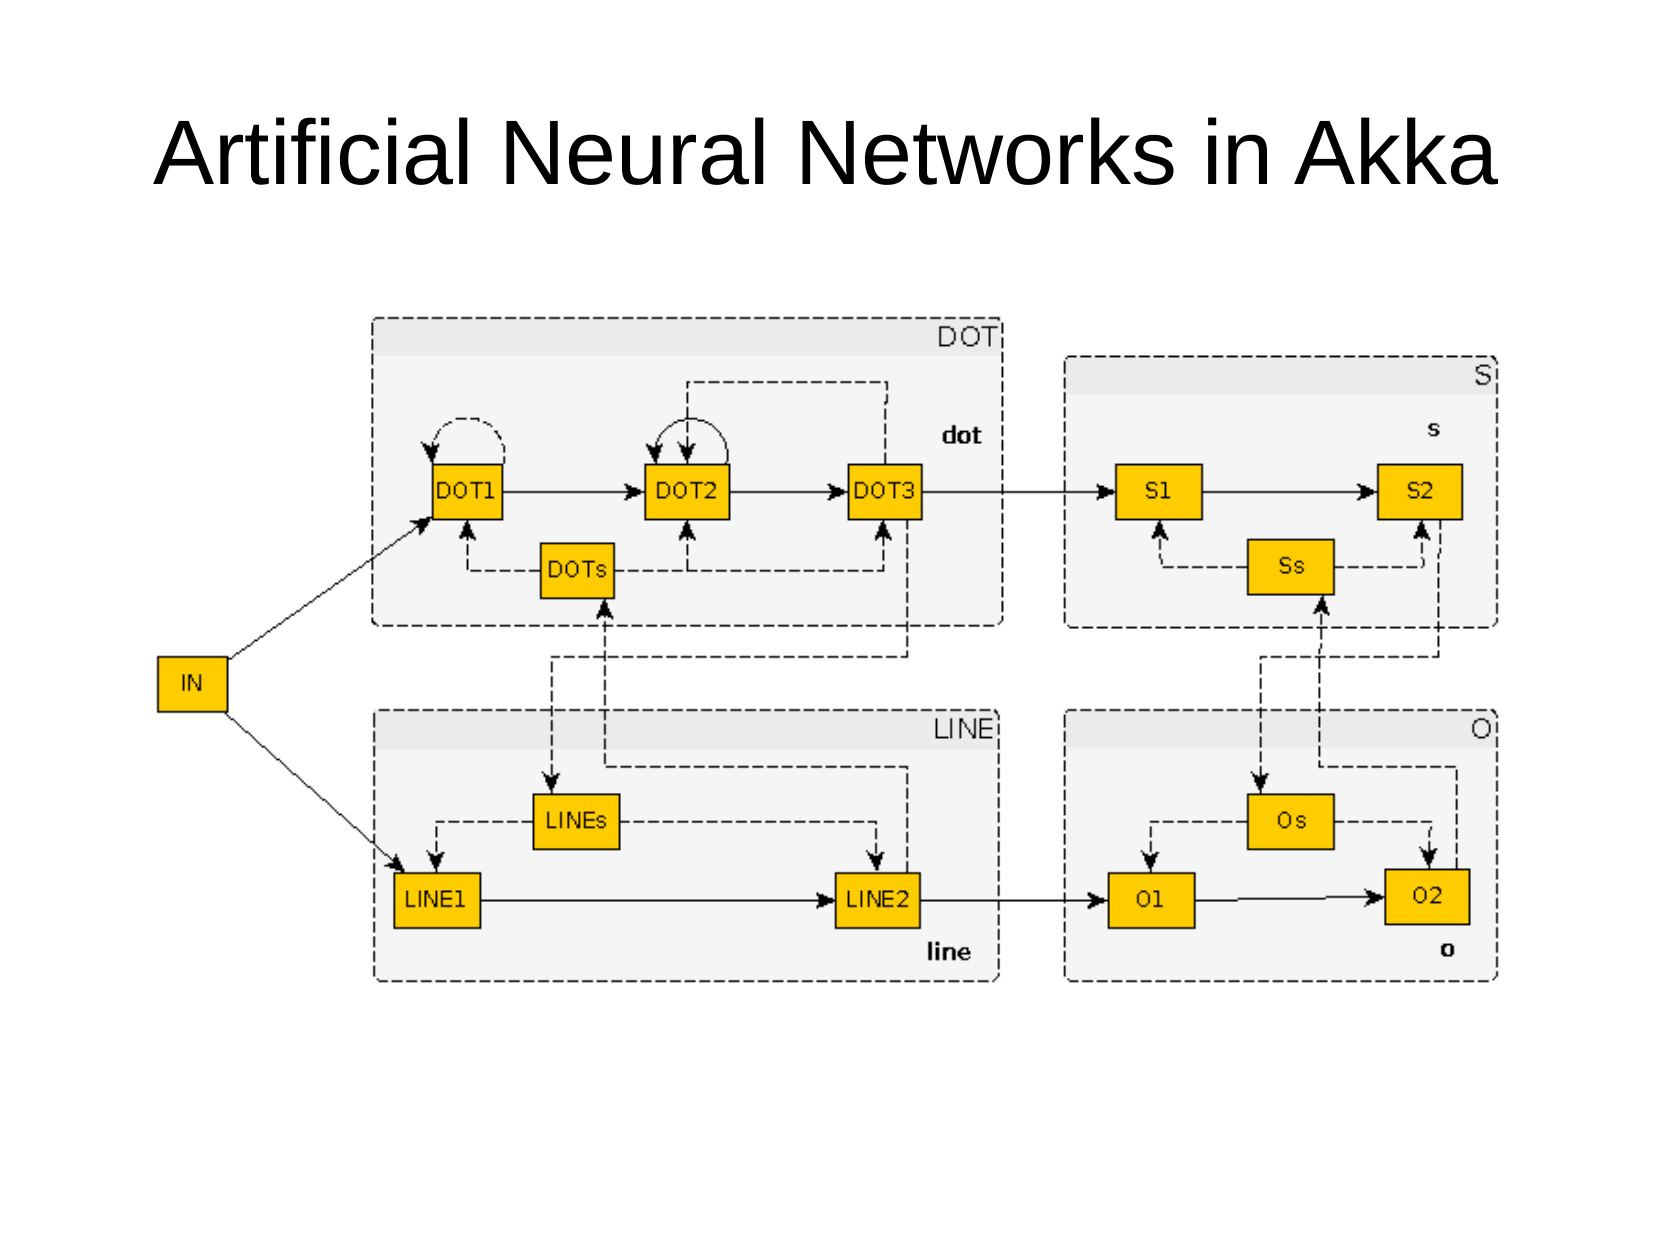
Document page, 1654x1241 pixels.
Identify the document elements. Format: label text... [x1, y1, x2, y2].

title Artificial Neural Networks in Akka [82, 49, 1571, 257]
picture [130, 290, 1524, 1010]
